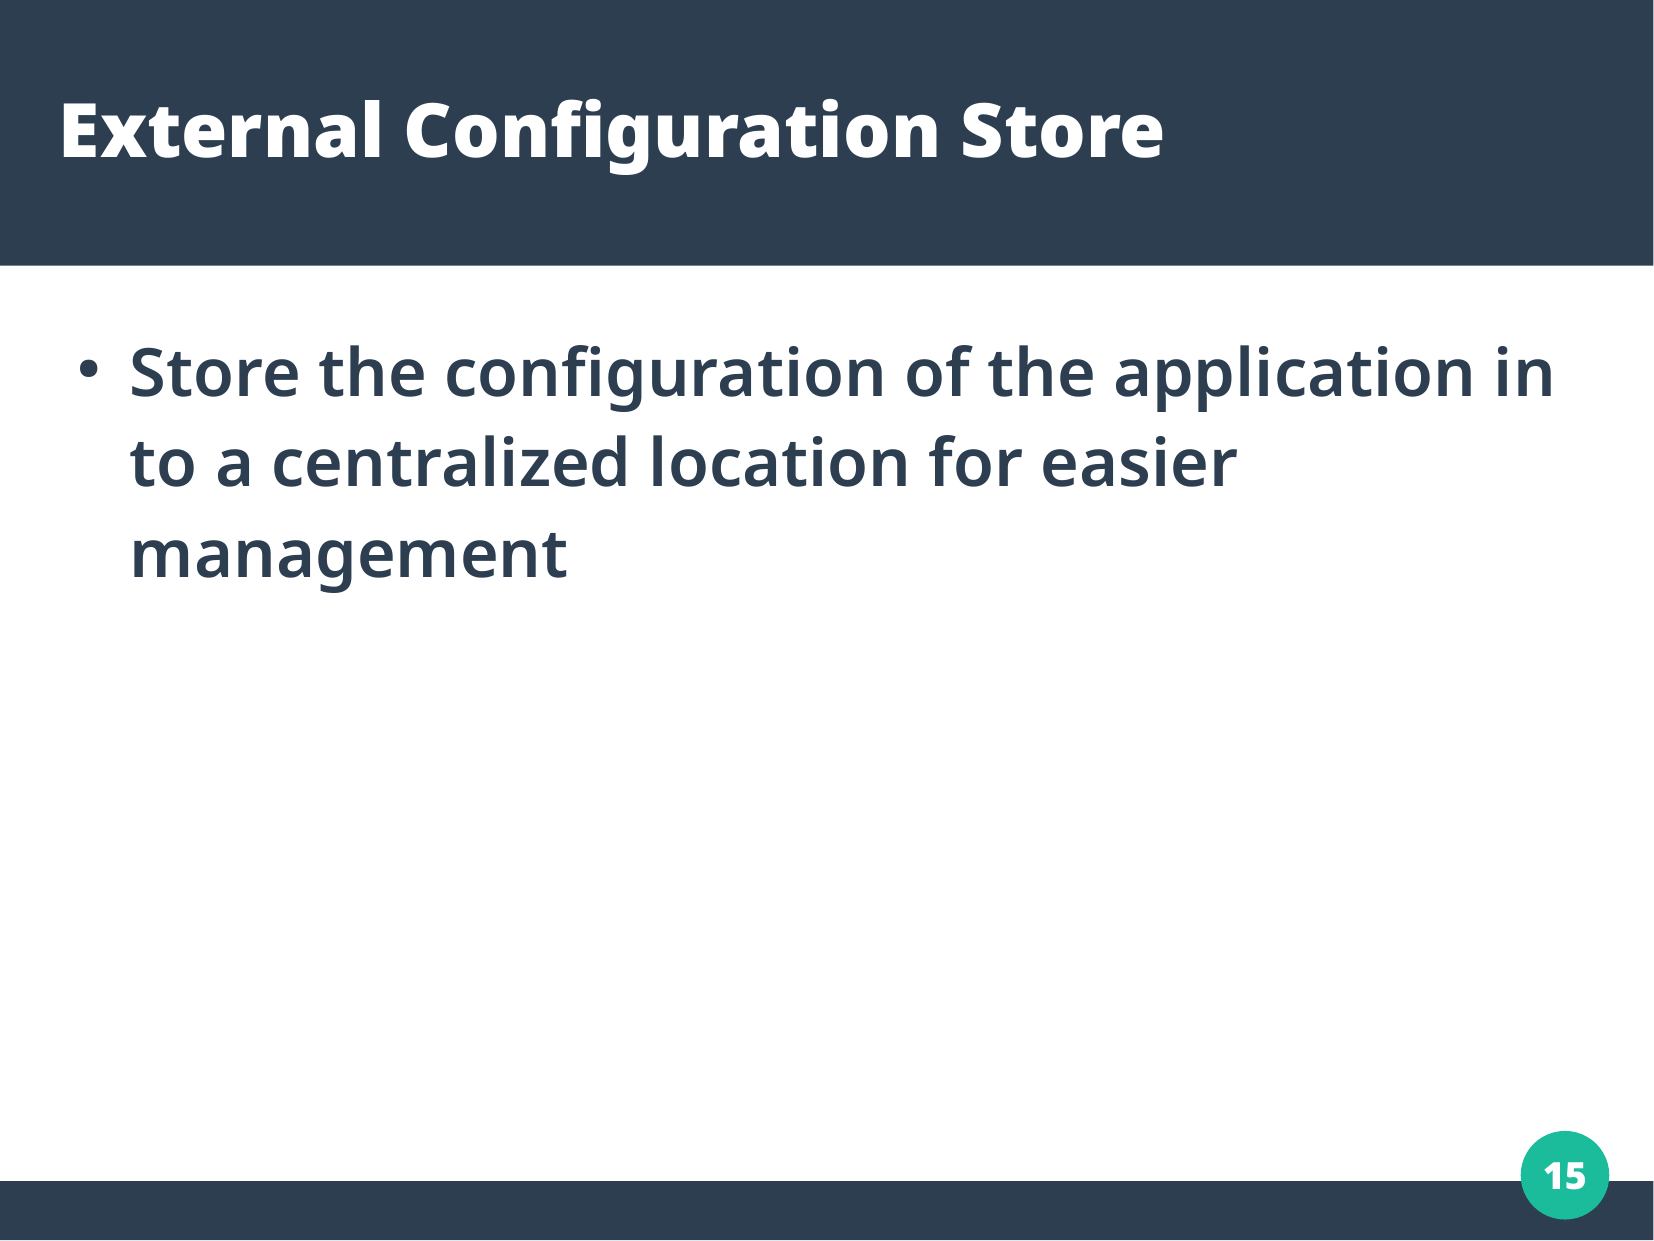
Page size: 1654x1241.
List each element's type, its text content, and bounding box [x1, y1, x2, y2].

title External Configuration Store [59, 49, 1595, 207]
list Store the configuration of the application in to a centralized location for easier management [59, 324, 1595, 1152]
